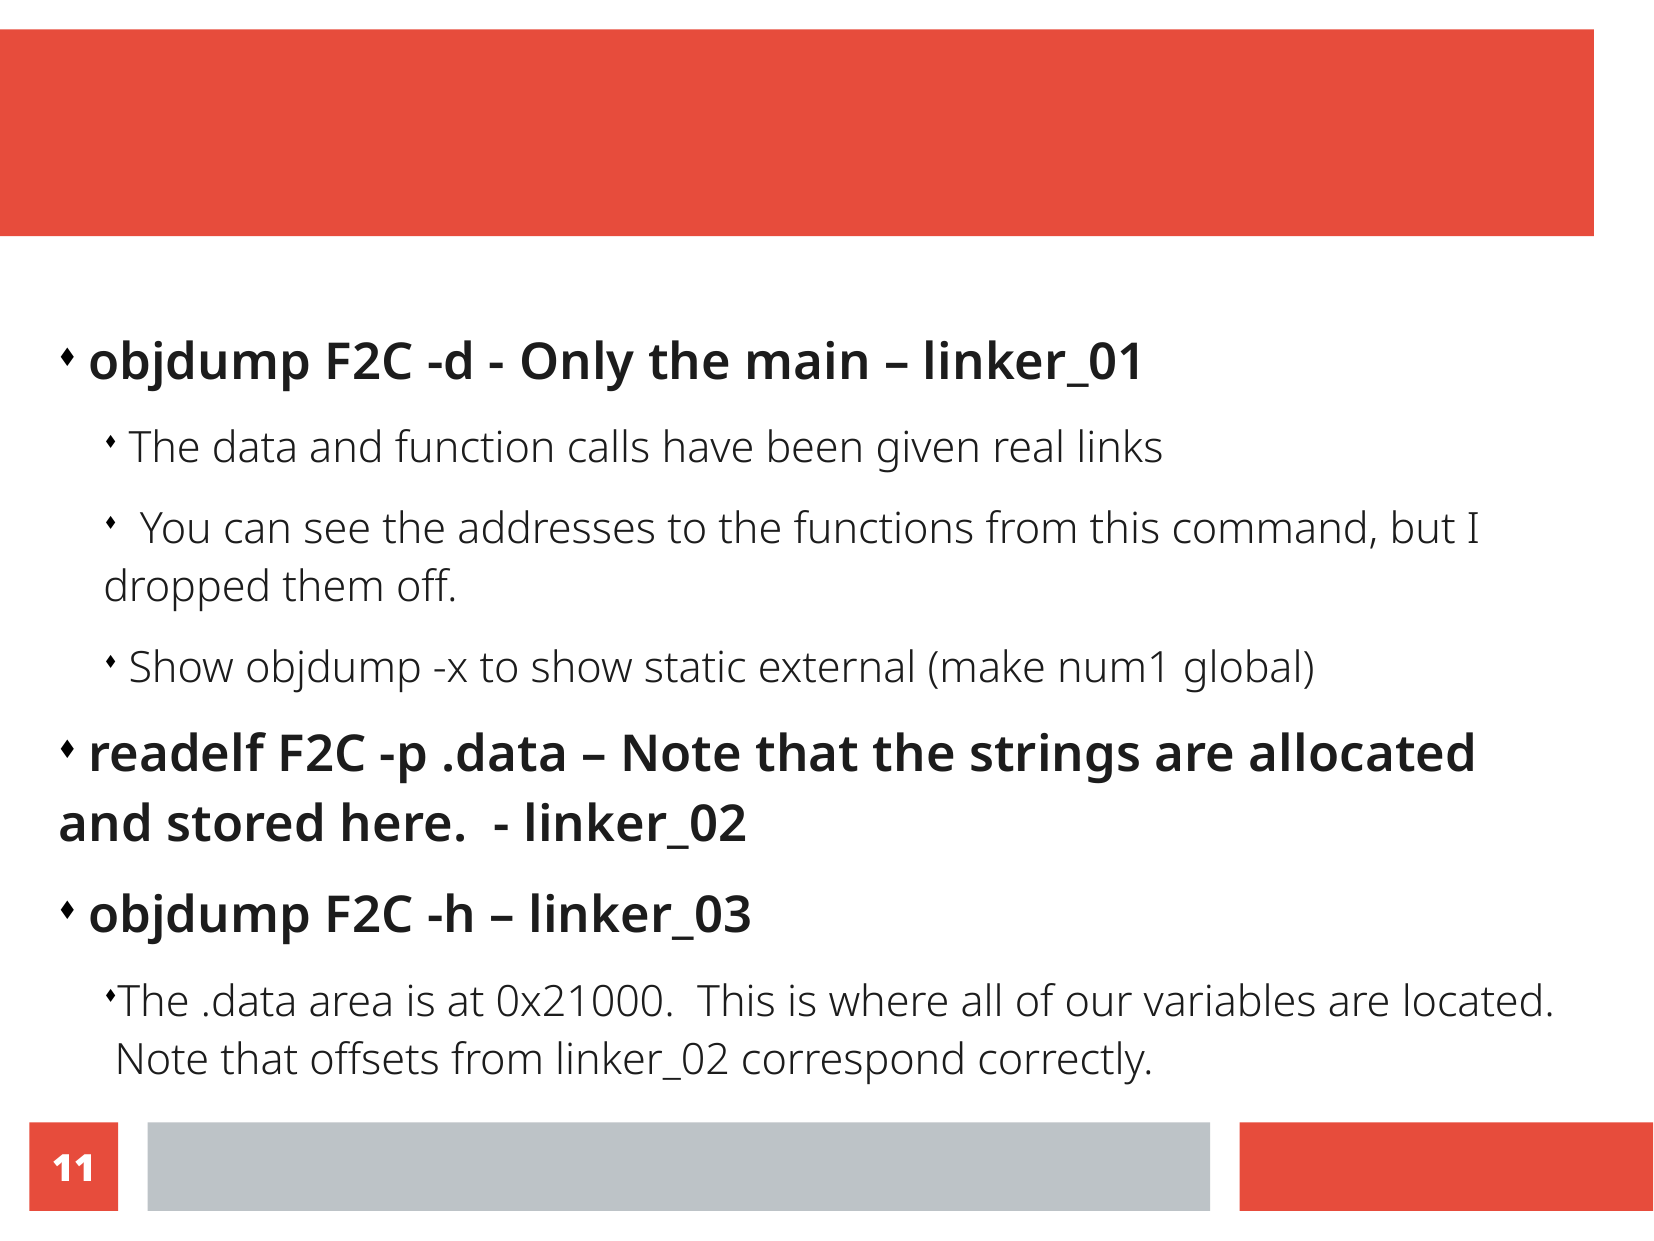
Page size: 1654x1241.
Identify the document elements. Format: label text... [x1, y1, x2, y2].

list objdump F2C -d - Only the main – linker_01 The data and function calls have been given real links You can see the addresses to the functions from this command, but I dropped them off. Show objdump -x to show static external (make num1 global) readelf F2C -p .data – Note that the strings are allocated and stored here. - linker_02 objdump F2C -h – linker_03 The .data area is at 0x21000. This is where all of our variables are located. Note that offsets from linker_02 correspond correctly. [58, 324, 1565, 1093]
